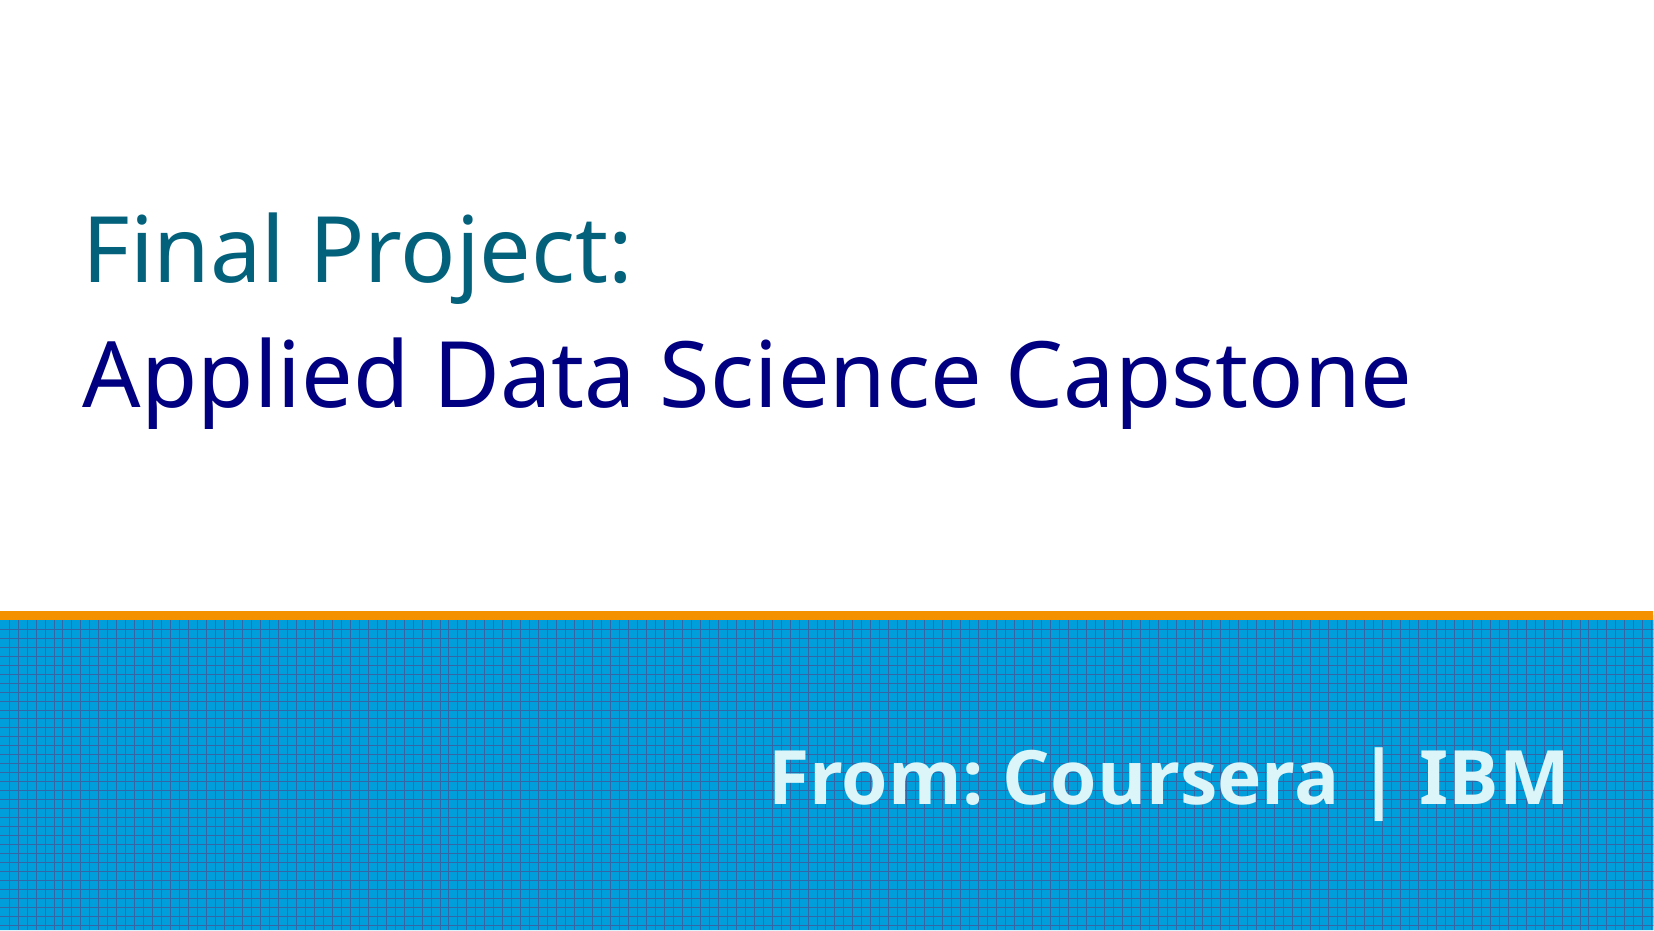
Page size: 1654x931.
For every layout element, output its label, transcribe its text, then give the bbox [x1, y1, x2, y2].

title Final Project: Applied Data Science Capstone [82, 44, 1571, 576]
subtitle From: Coursera | IBM [82, 634, 1571, 827]
